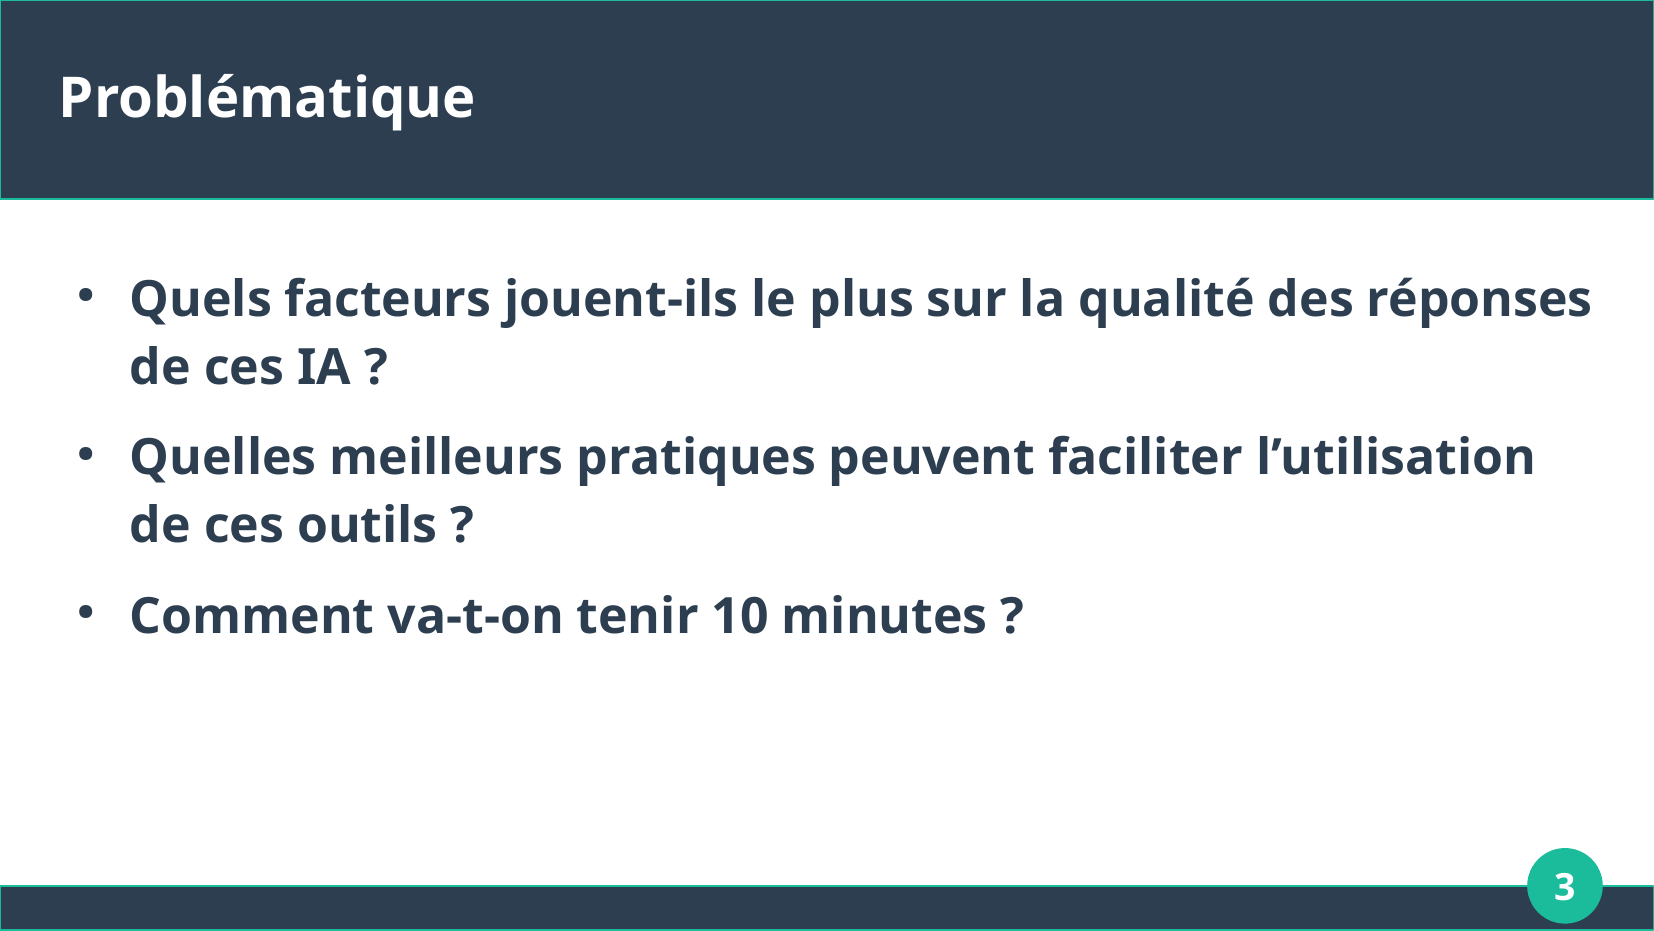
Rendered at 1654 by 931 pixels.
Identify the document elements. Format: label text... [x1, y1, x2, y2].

title Problématique [59, 37, 1595, 156]
list Quels facteurs jouent-ils le plus sur la qualité des réponses de ces IA ? Quelles meilleurs pratiques peuvent faciliter l’utilisation de ces outils ? Comment va-t-on tenir 10 minutes ? [59, 262, 1595, 864]
